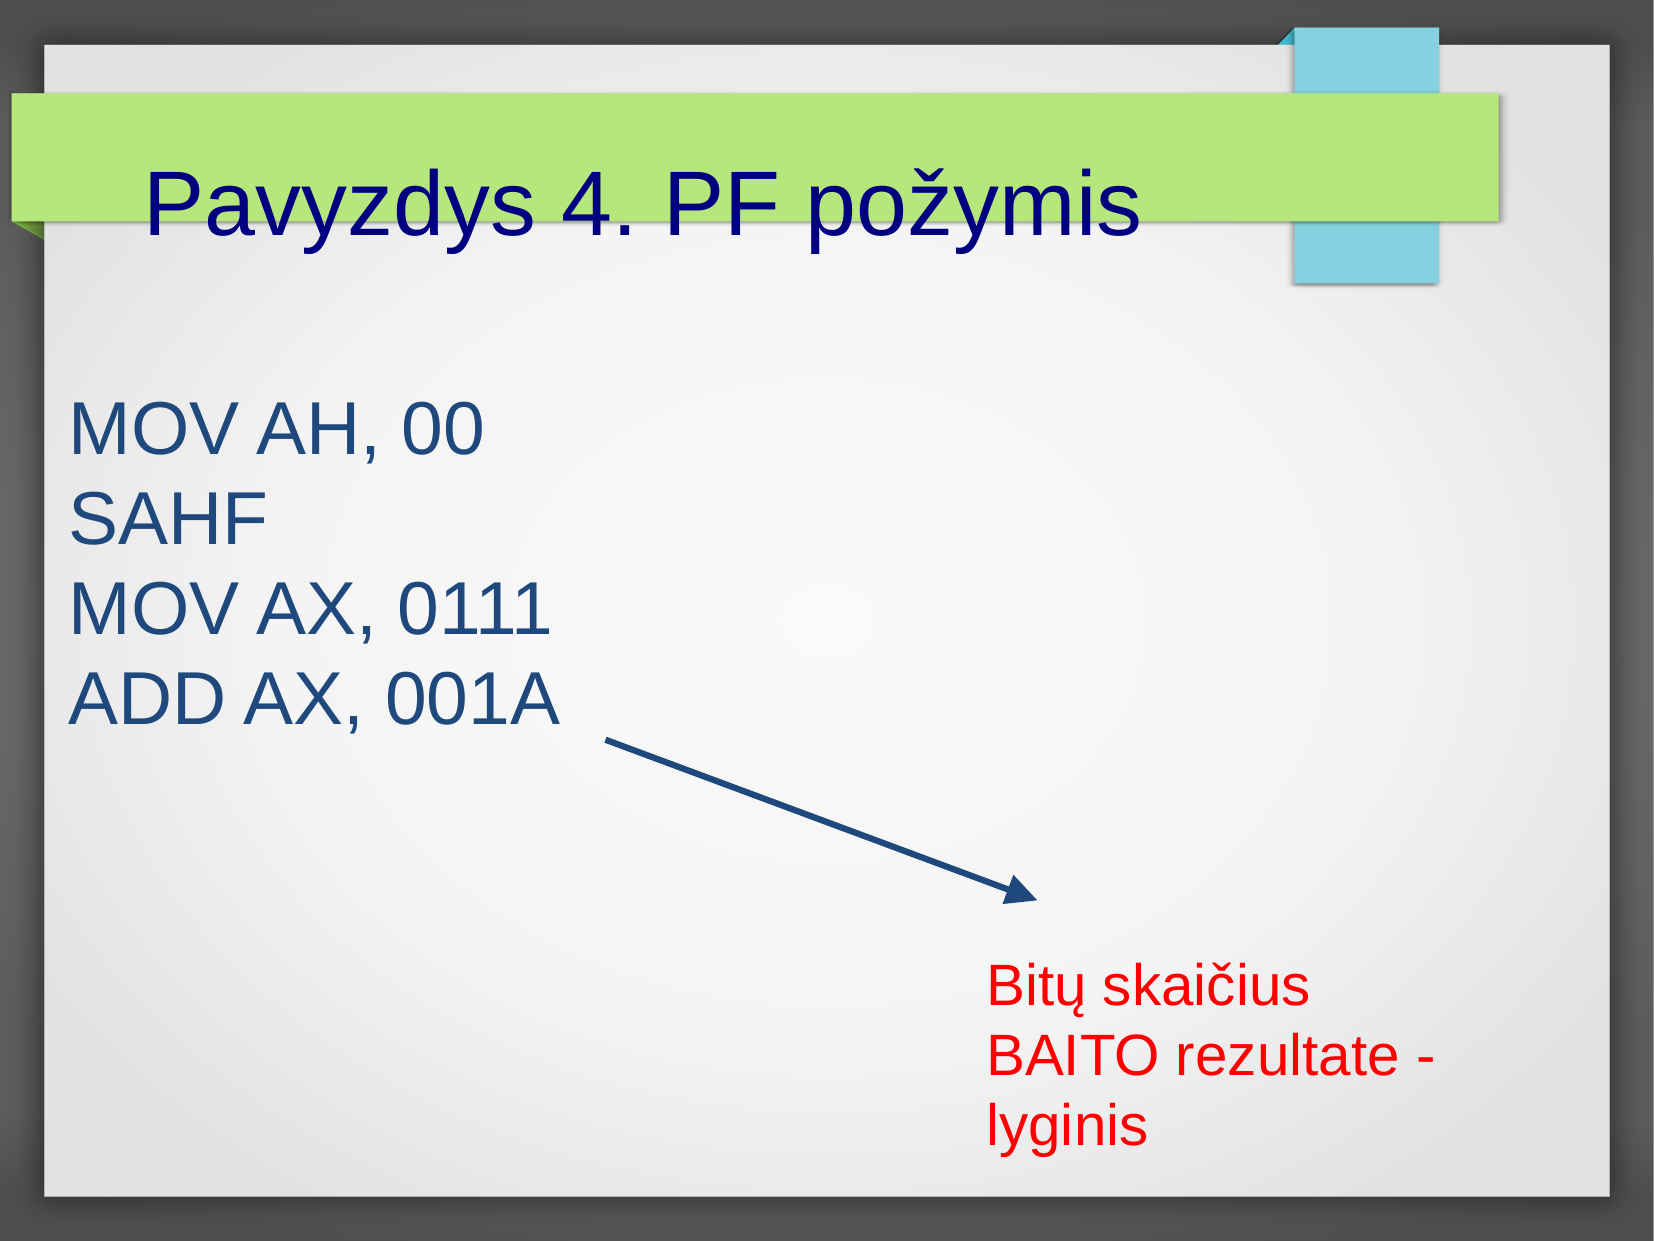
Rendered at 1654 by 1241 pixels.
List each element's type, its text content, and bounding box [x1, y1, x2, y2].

text_box Bitų skaičius BAITO rezultate - lyginis [971, 932, 1501, 1064]
list MOV AH, 00 SAHF MOV AX, 0111 ADD AX, 001A [53, 364, 1542, 1241]
picture [0, 0, 1654, 1241]
title Pavyzdys 4. PF požymis [82, 24, 1406, 269]
